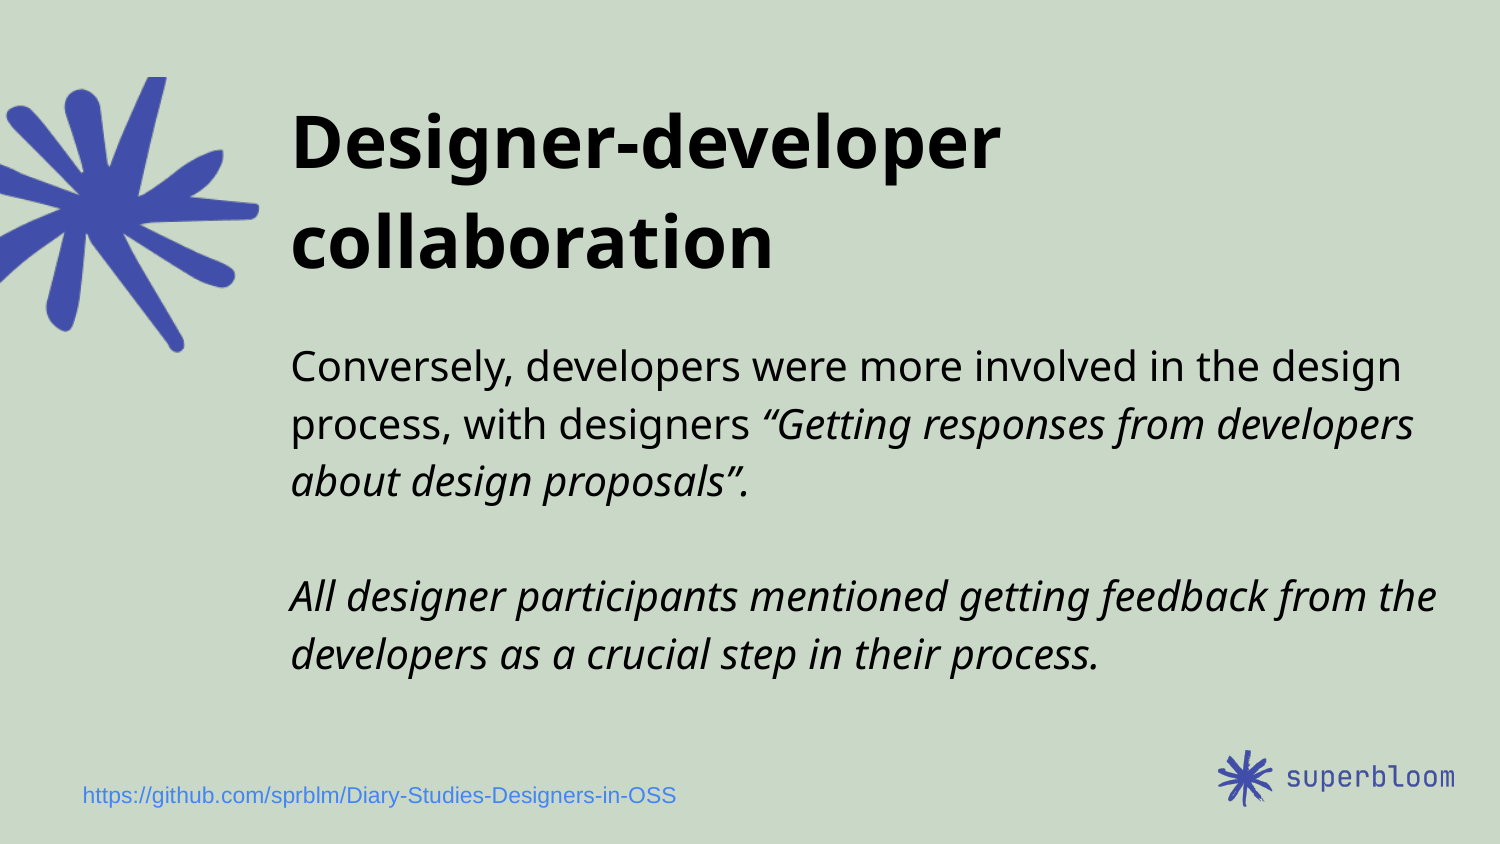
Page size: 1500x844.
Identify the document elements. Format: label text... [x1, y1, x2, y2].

text_box https://github.com/sprblm/Diary-Studies-Designers-in-OSS [67, 765, 786, 824]
picture [1218, 750, 1454, 807]
picture [0, 77, 300, 373]
text_box Designer-developer collaboration [275, 67, 1370, 299]
text_box Conversely, developers were more involved in the design process, with designers “Getting responses from developers about design proposals”. All designer participants mentioned getting feedback from the developers as a crucial step in their process. [275, 317, 1475, 693]
